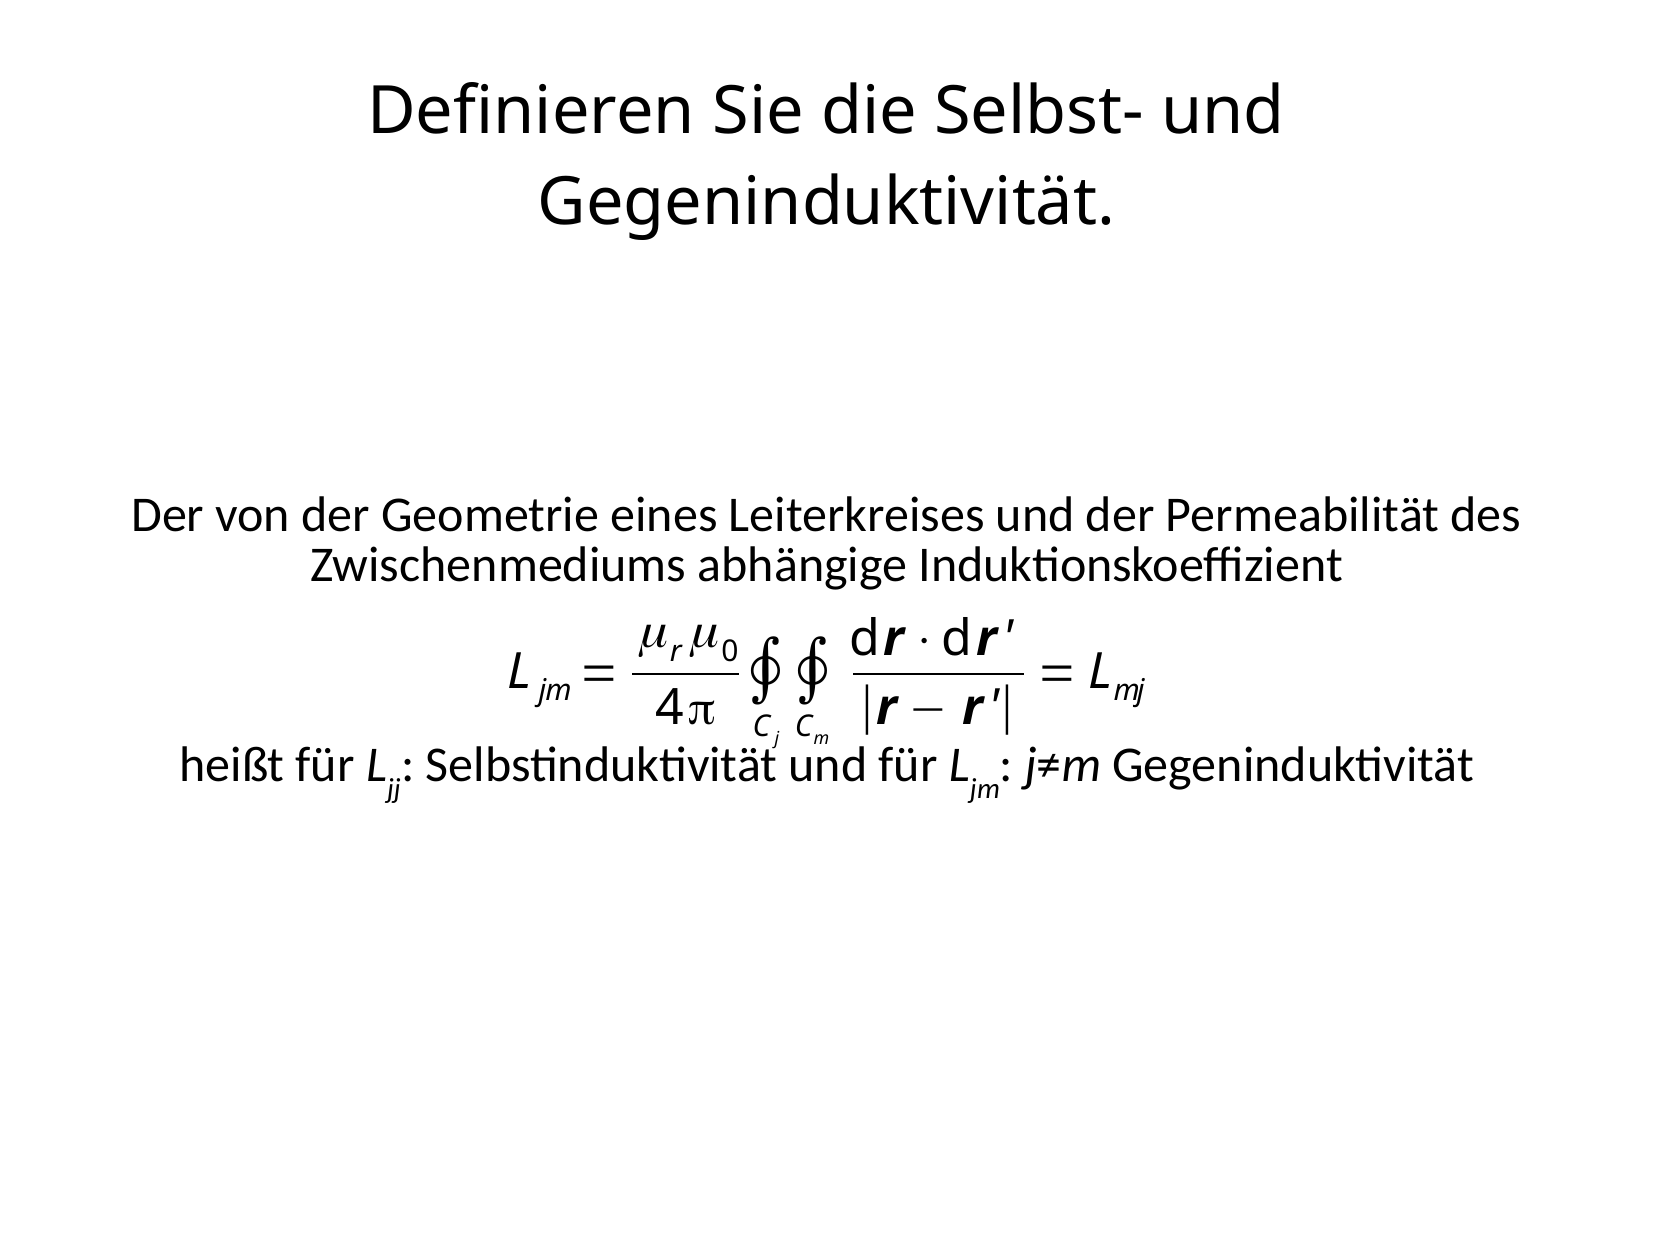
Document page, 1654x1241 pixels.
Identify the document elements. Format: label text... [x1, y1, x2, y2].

title Definieren Sie die Selbst- und Gegeninduktivität. [82, 49, 1571, 257]
chart [501, 608, 1153, 750]
subtitle Der von der Geometrie eines Leiterkreises und der Permeabilität des Zwischenmediums abhängige Induktionskoeffizient heißt für Ljj: Selbstinduktivität und für Ljm: j≠m Gegeninduktivität [82, 290, 1571, 1010]
